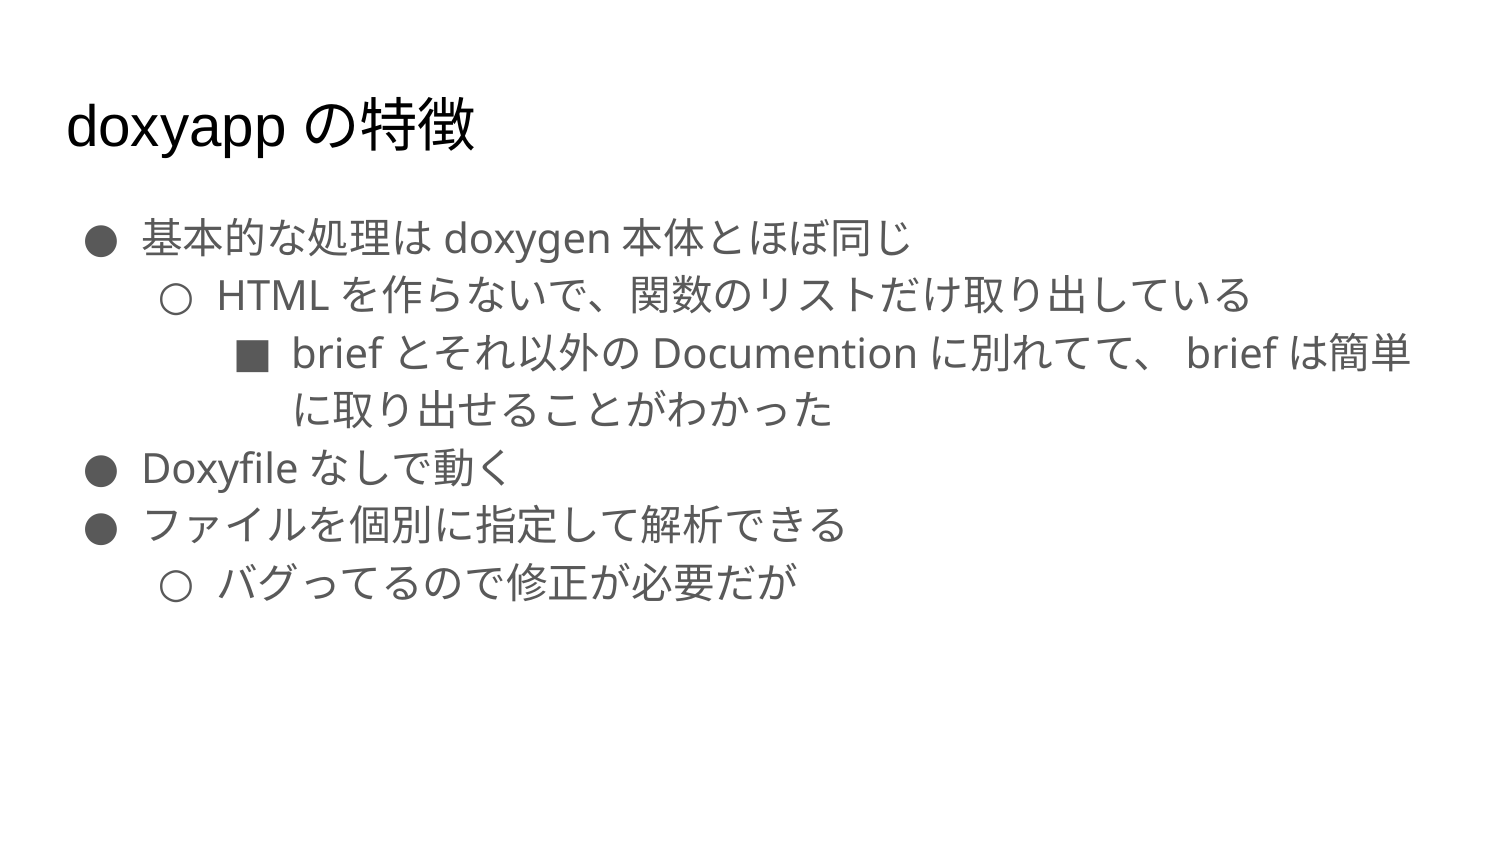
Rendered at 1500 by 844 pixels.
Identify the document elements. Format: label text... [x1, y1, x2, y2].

title doxyappの特徴 [51, 72, 1449, 167]
list 基本的な処理はdoxygen本体とほぼ同じ HTMLを作らないで、関数のリストだけ取り出している briefとそれ以外のDocumentionに別れてて、briefは簡単に取り出せることがわかった Doxyfileなしで動く ファイルを個別に指定して解析できる バグってるので修正が必要だが [51, 189, 1449, 750]
